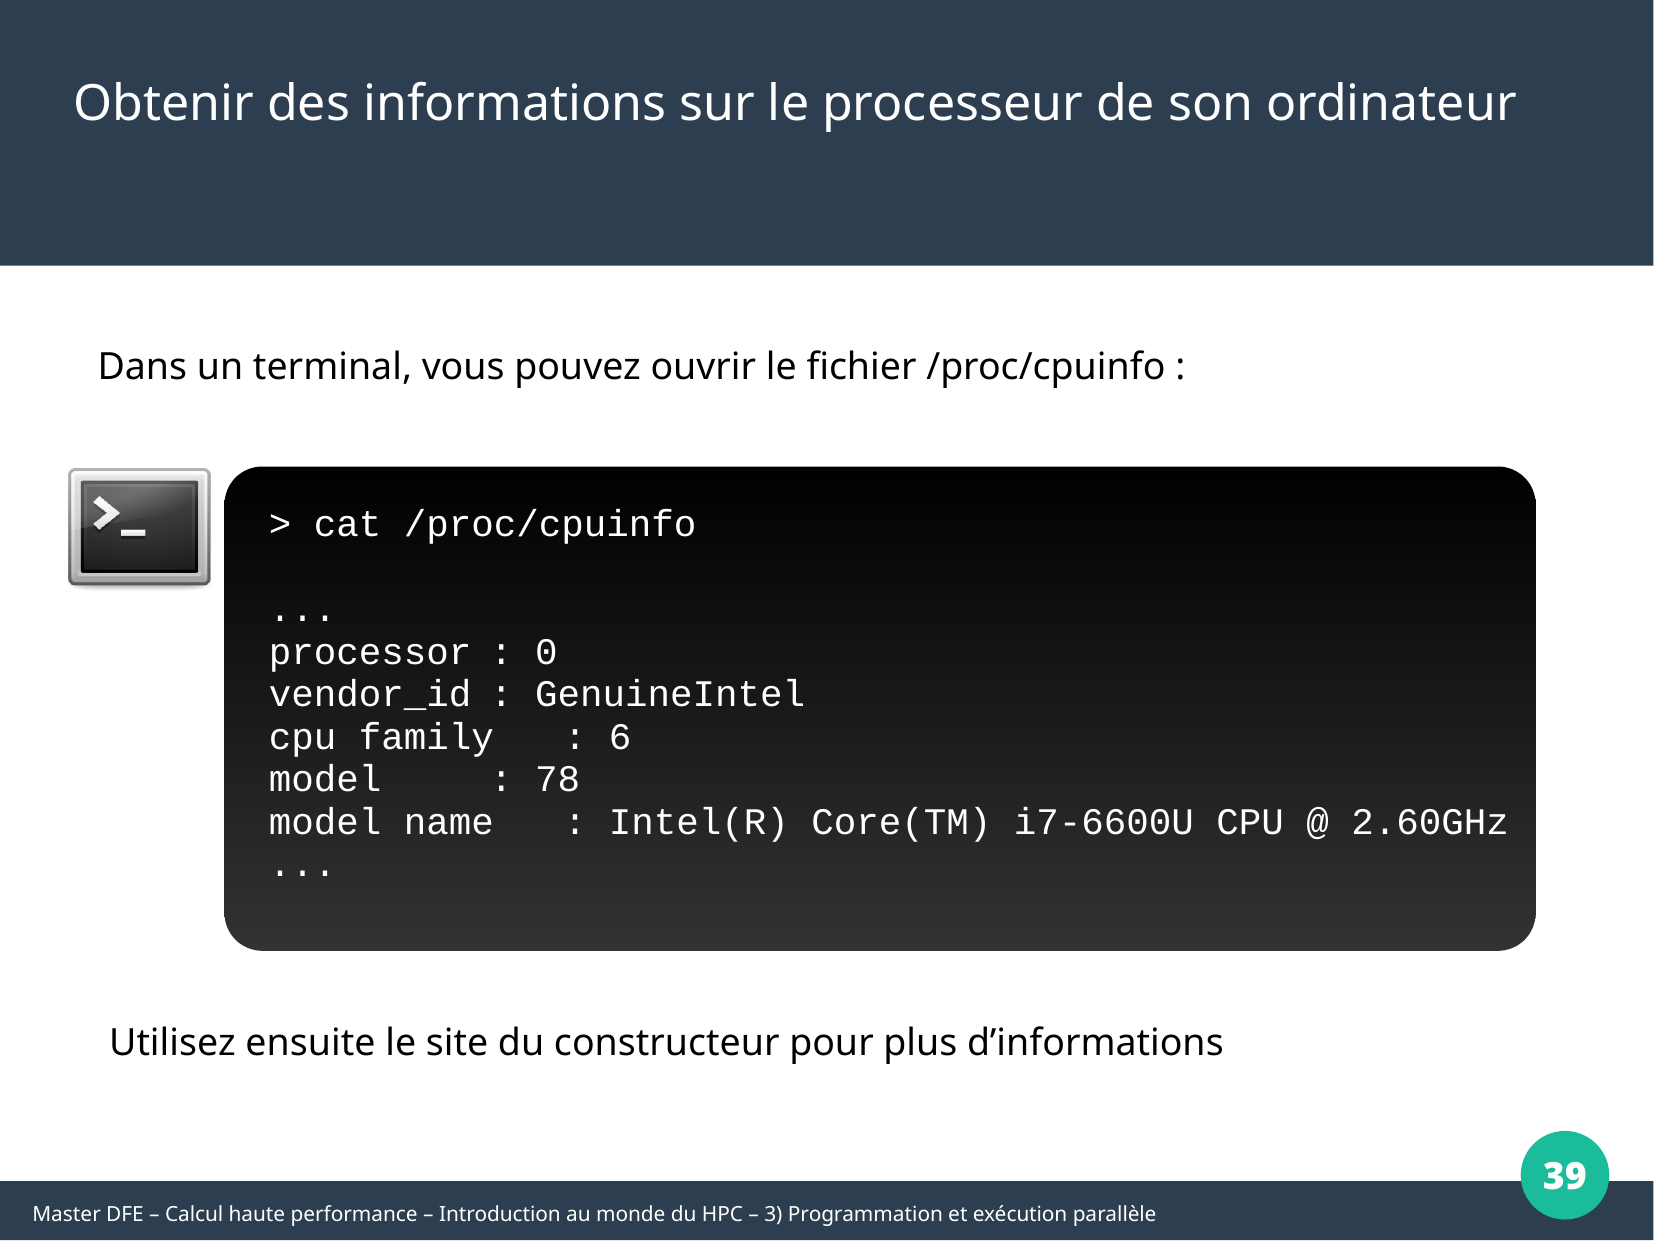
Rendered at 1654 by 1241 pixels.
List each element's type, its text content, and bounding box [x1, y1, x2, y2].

text_box Utilisez ensuite le site du constructeur pour plus d’informations [94, 1008, 1565, 1125]
text_box [224, 466, 1536, 951]
text_box Master DFE – Calcul haute performance – Introduction au monde du HPC – 3) Programmation et exécution parallèle [17, 1191, 1436, 1235]
picture [65, 468, 213, 591]
text_box Obtenir des informations sur le processeur de son ordinateur [59, 59, 1619, 209]
text_box > cat /proc/cpuinfo ... processor : 0 vendor_id : GenuineIntel cpu family : 6 model : 78 model name : Intel(R) Core(TM) i7-6600U CPU @ 2.60GHz ... [253, 498, 1583, 939]
text_box Dans un terminal, vous pouvez ouvrir le fichier /proc/cpuinfo : [82, 332, 1359, 449]
